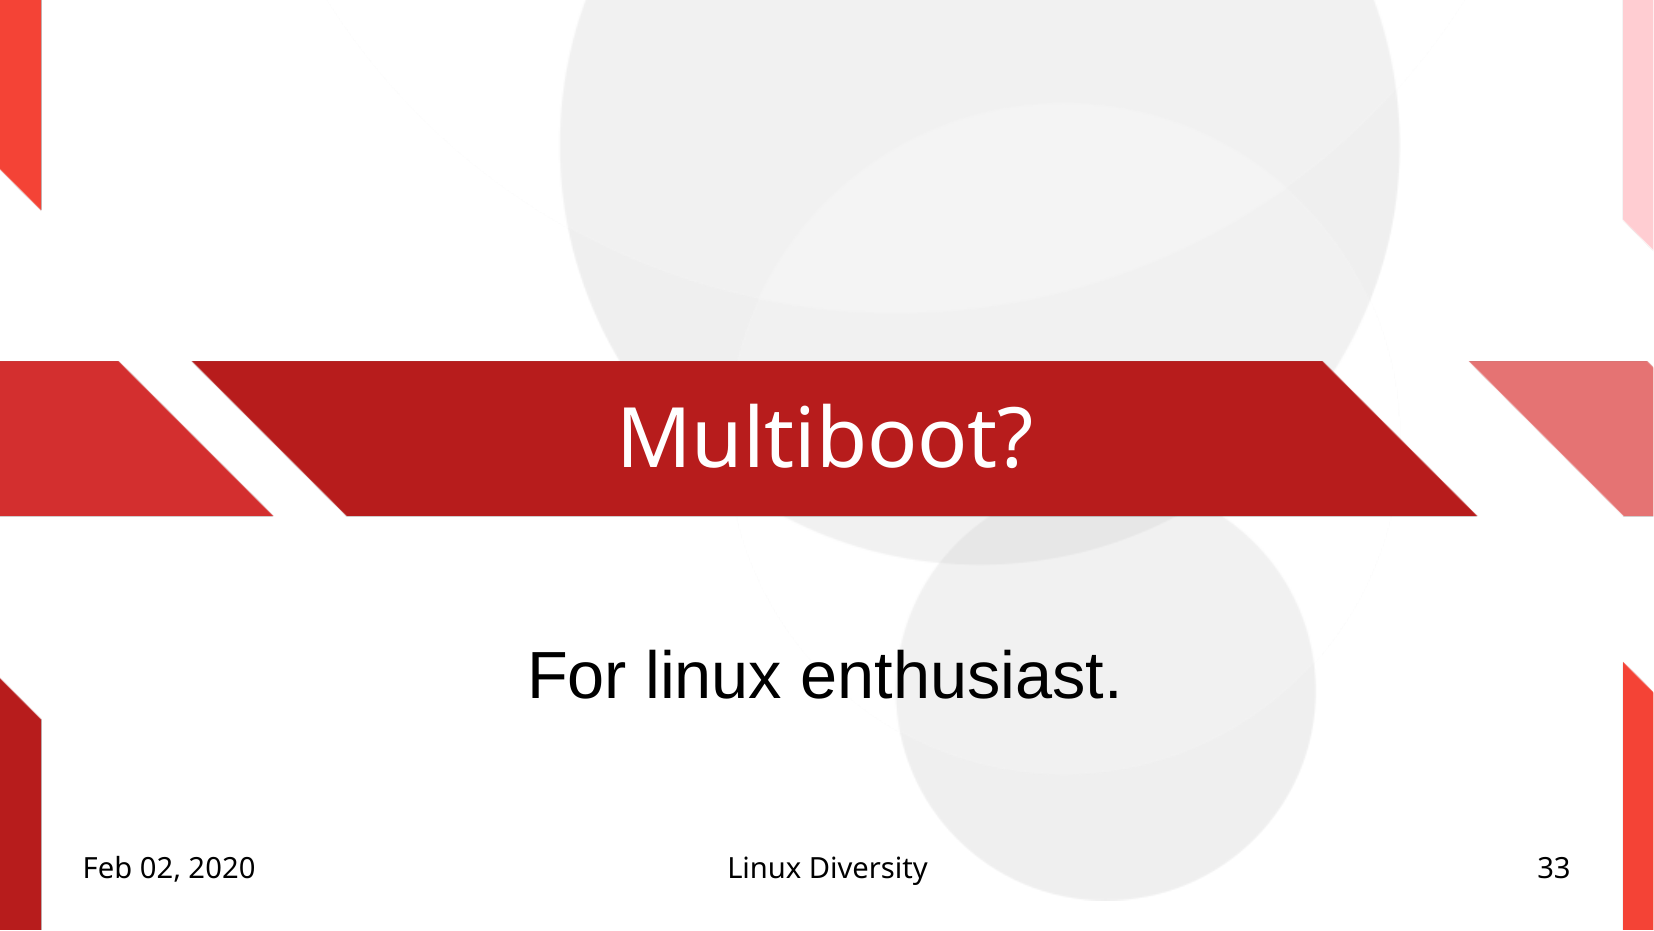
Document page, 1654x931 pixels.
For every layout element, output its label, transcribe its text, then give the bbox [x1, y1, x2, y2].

picture [0, 0, 1654, 930]
title Multiboot? [82, 360, 1568, 511]
subtitle For linux enthusiast. [82, 540, 1568, 811]
